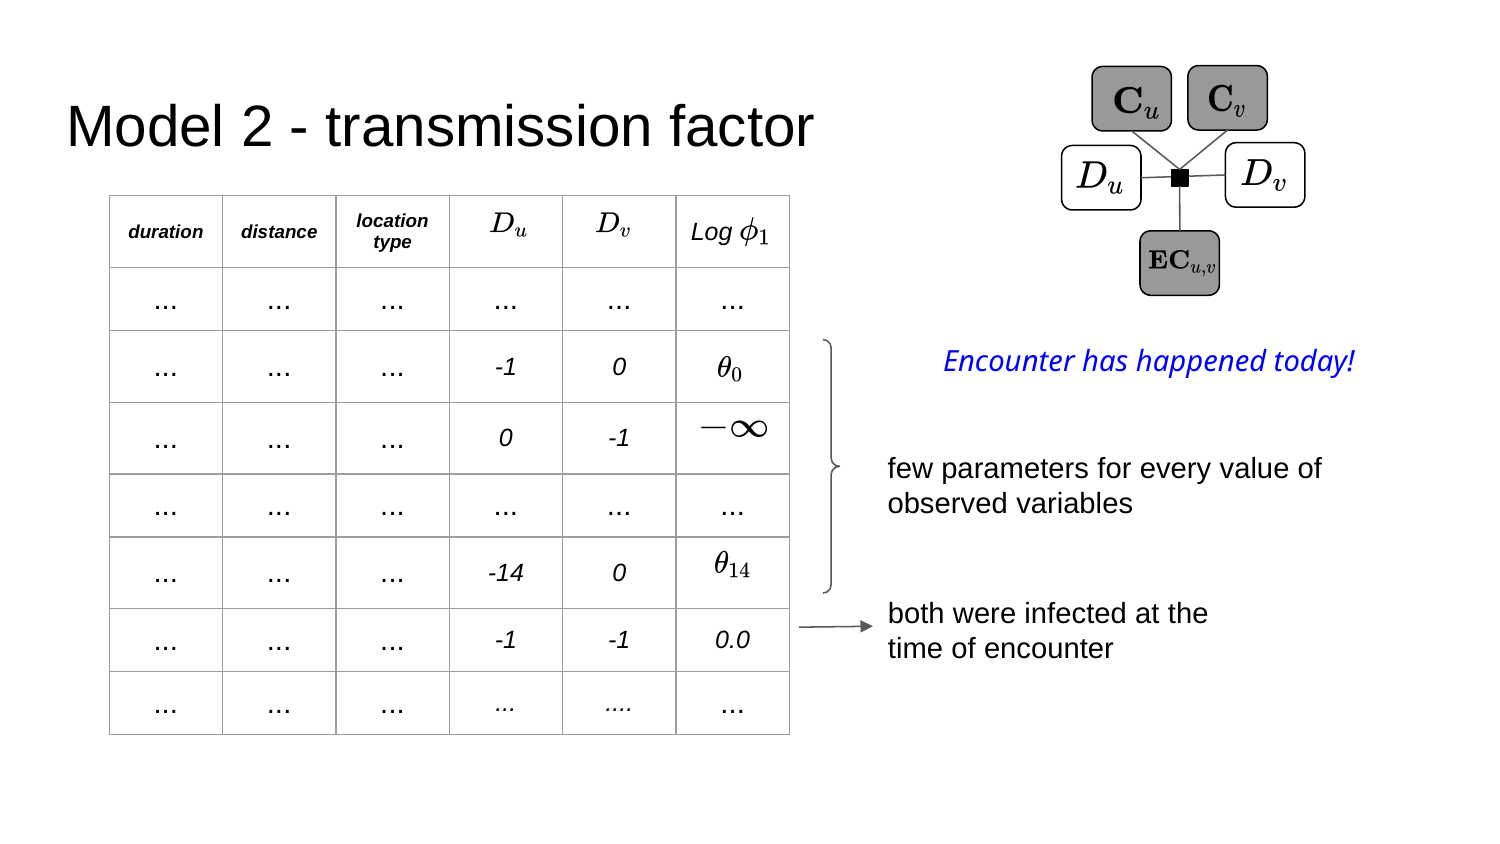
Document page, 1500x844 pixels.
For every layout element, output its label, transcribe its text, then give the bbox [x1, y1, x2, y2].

table_cell ... [337, 268, 449, 330]
table_cell ... [110, 331, 222, 402]
picture [1075, 158, 1127, 197]
table_cell -14 [450, 538, 562, 608]
table_cell ... [563, 268, 675, 330]
picture [1148, 248, 1218, 278]
table_cell ... [450, 672, 562, 734]
table_cell ... [337, 538, 449, 608]
table_cell ... [337, 475, 449, 536]
text_box Encounter has happened today! [928, 327, 1392, 393]
table_cell -1 [450, 609, 562, 671]
table_cell [677, 403, 789, 473]
picture [1240, 156, 1290, 194]
table_cell ... [110, 268, 222, 330]
table_header distance [223, 196, 335, 267]
picture [595, 210, 633, 239]
title Model 2 - transmission factor [51, 72, 848, 167]
table_cell 0 [563, 331, 675, 402]
picture [489, 210, 530, 239]
table_cell ... [223, 475, 335, 536]
table_cell ... [223, 538, 335, 608]
table_cell 0.0 [677, 609, 789, 671]
table_cell ... [223, 331, 335, 402]
picture [1207, 82, 1248, 120]
table_cell ... [450, 475, 562, 536]
table_cell -1 [563, 403, 675, 473]
table_cell 0 [563, 538, 675, 608]
table_cell ... [110, 538, 222, 608]
table_cell .... [563, 672, 675, 734]
text_box few parameters for every value of observed variables [872, 433, 1413, 538]
table_cell ... [223, 672, 335, 734]
table_cell [677, 331, 789, 402]
table_cell ... [563, 475, 675, 536]
table_cell ... [677, 268, 789, 330]
table_cell ... [677, 672, 789, 734]
text_box [1140, 230, 1220, 296]
table_cell ... [337, 609, 449, 671]
table_cell ... [223, 403, 335, 473]
text_box [1187, 65, 1268, 131]
text_box both were infected at the time of encounter [872, 579, 1233, 674]
table_cell ... [110, 609, 222, 671]
table_cell ... [337, 672, 449, 734]
table_cell 0 [450, 403, 562, 473]
table_cell [677, 538, 789, 608]
picture [1112, 84, 1163, 122]
table_header Log [677, 196, 789, 267]
picture [717, 352, 745, 384]
text_box [1092, 66, 1172, 131]
table_cell ... [110, 672, 222, 734]
table_cell ... [677, 475, 789, 536]
table_cell ... [223, 268, 335, 330]
table_cell -1 [563, 609, 675, 671]
picture [697, 413, 770, 443]
table_cell ... [223, 609, 335, 671]
table_cell ... [110, 403, 222, 473]
table_header location type [337, 196, 449, 267]
table_cell ... [450, 268, 562, 330]
table_header [563, 196, 675, 267]
table_cell ... [337, 331, 449, 402]
picture [714, 547, 753, 580]
picture [739, 215, 773, 249]
table_header [450, 196, 562, 267]
table_header duration [110, 196, 222, 267]
text_box [1171, 169, 1188, 186]
table_cell ... [337, 403, 449, 473]
table_cell ... [110, 475, 222, 536]
table_cell -1 [450, 331, 562, 402]
